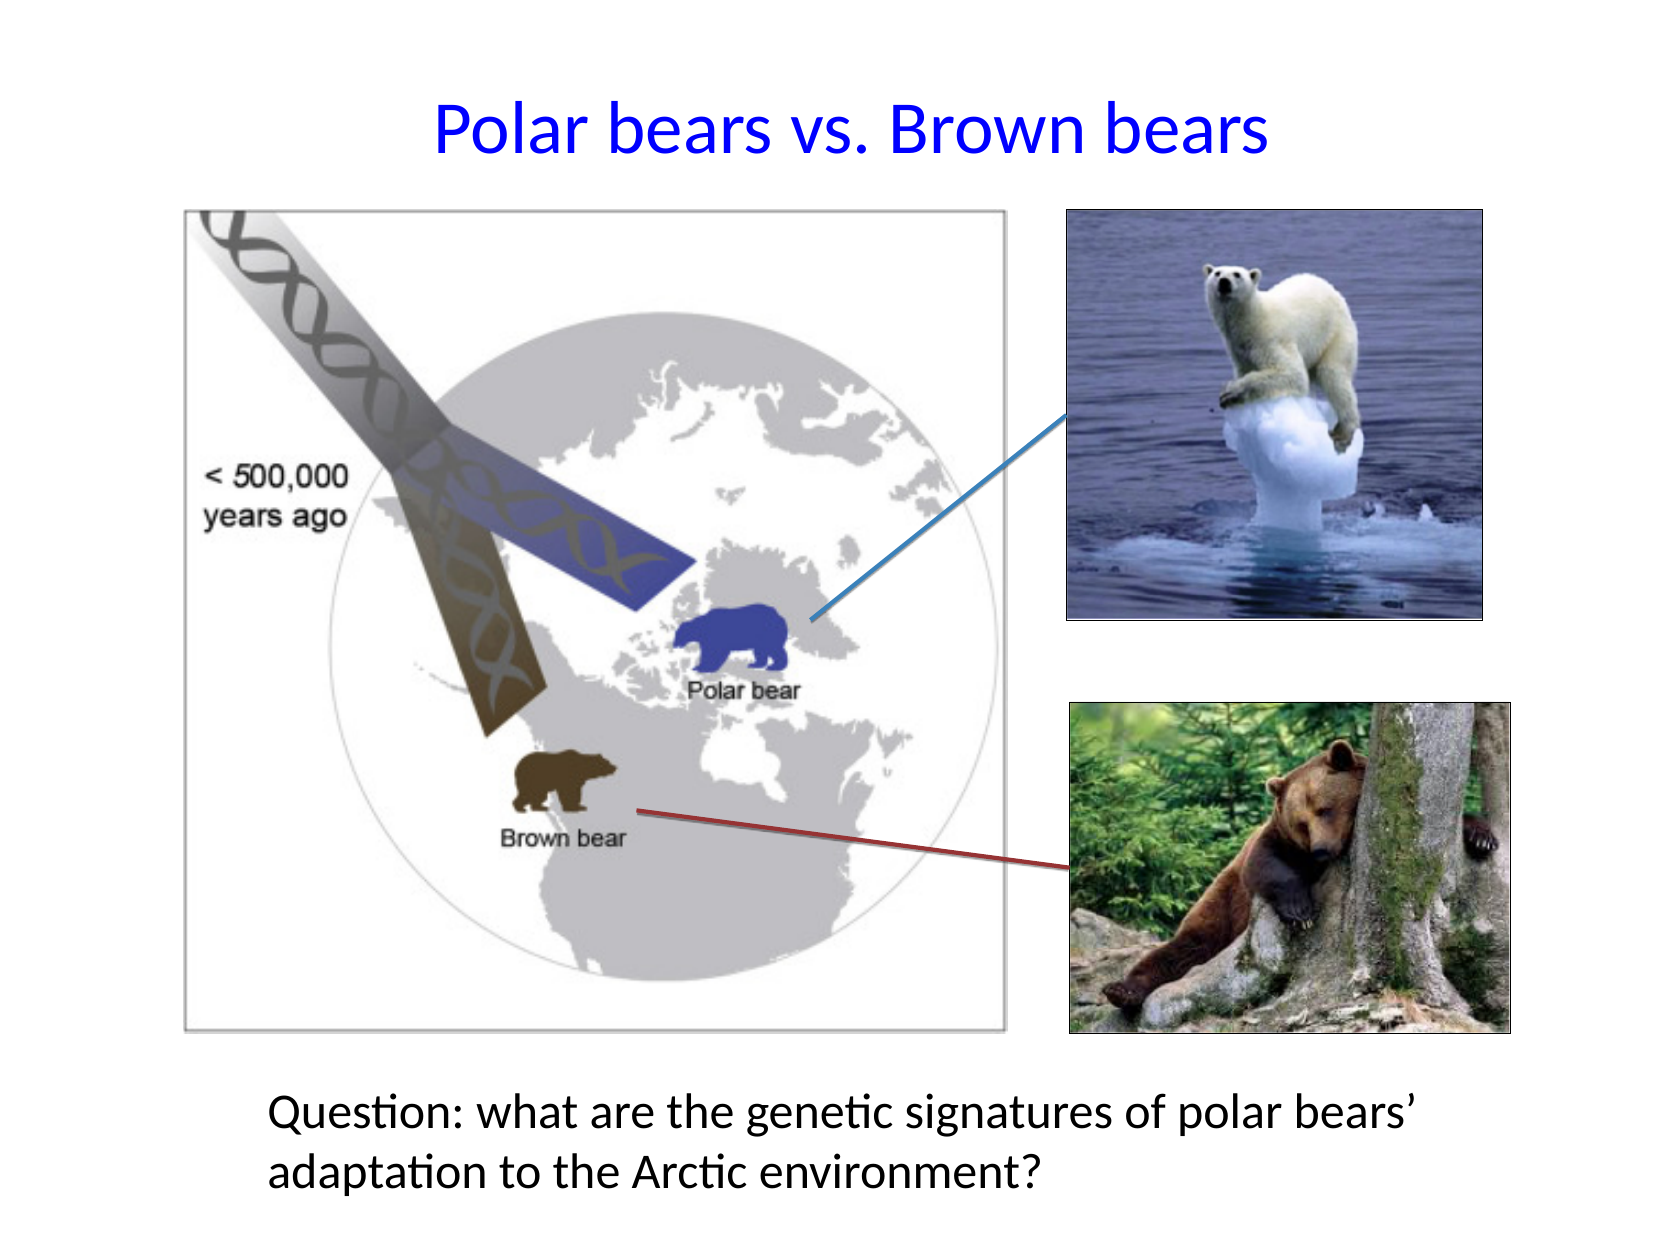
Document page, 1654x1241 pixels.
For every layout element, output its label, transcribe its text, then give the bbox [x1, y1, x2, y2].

picture [183, 209, 1008, 1034]
title Polar bears vs. Brown bears [108, 19, 1597, 184]
picture [1069, 701, 1511, 1034]
text_box Question: what are the genetic signatures of polar bears’ adaptation to the Arctic environment? [252, 1063, 1473, 1227]
picture [1066, 209, 1483, 621]
